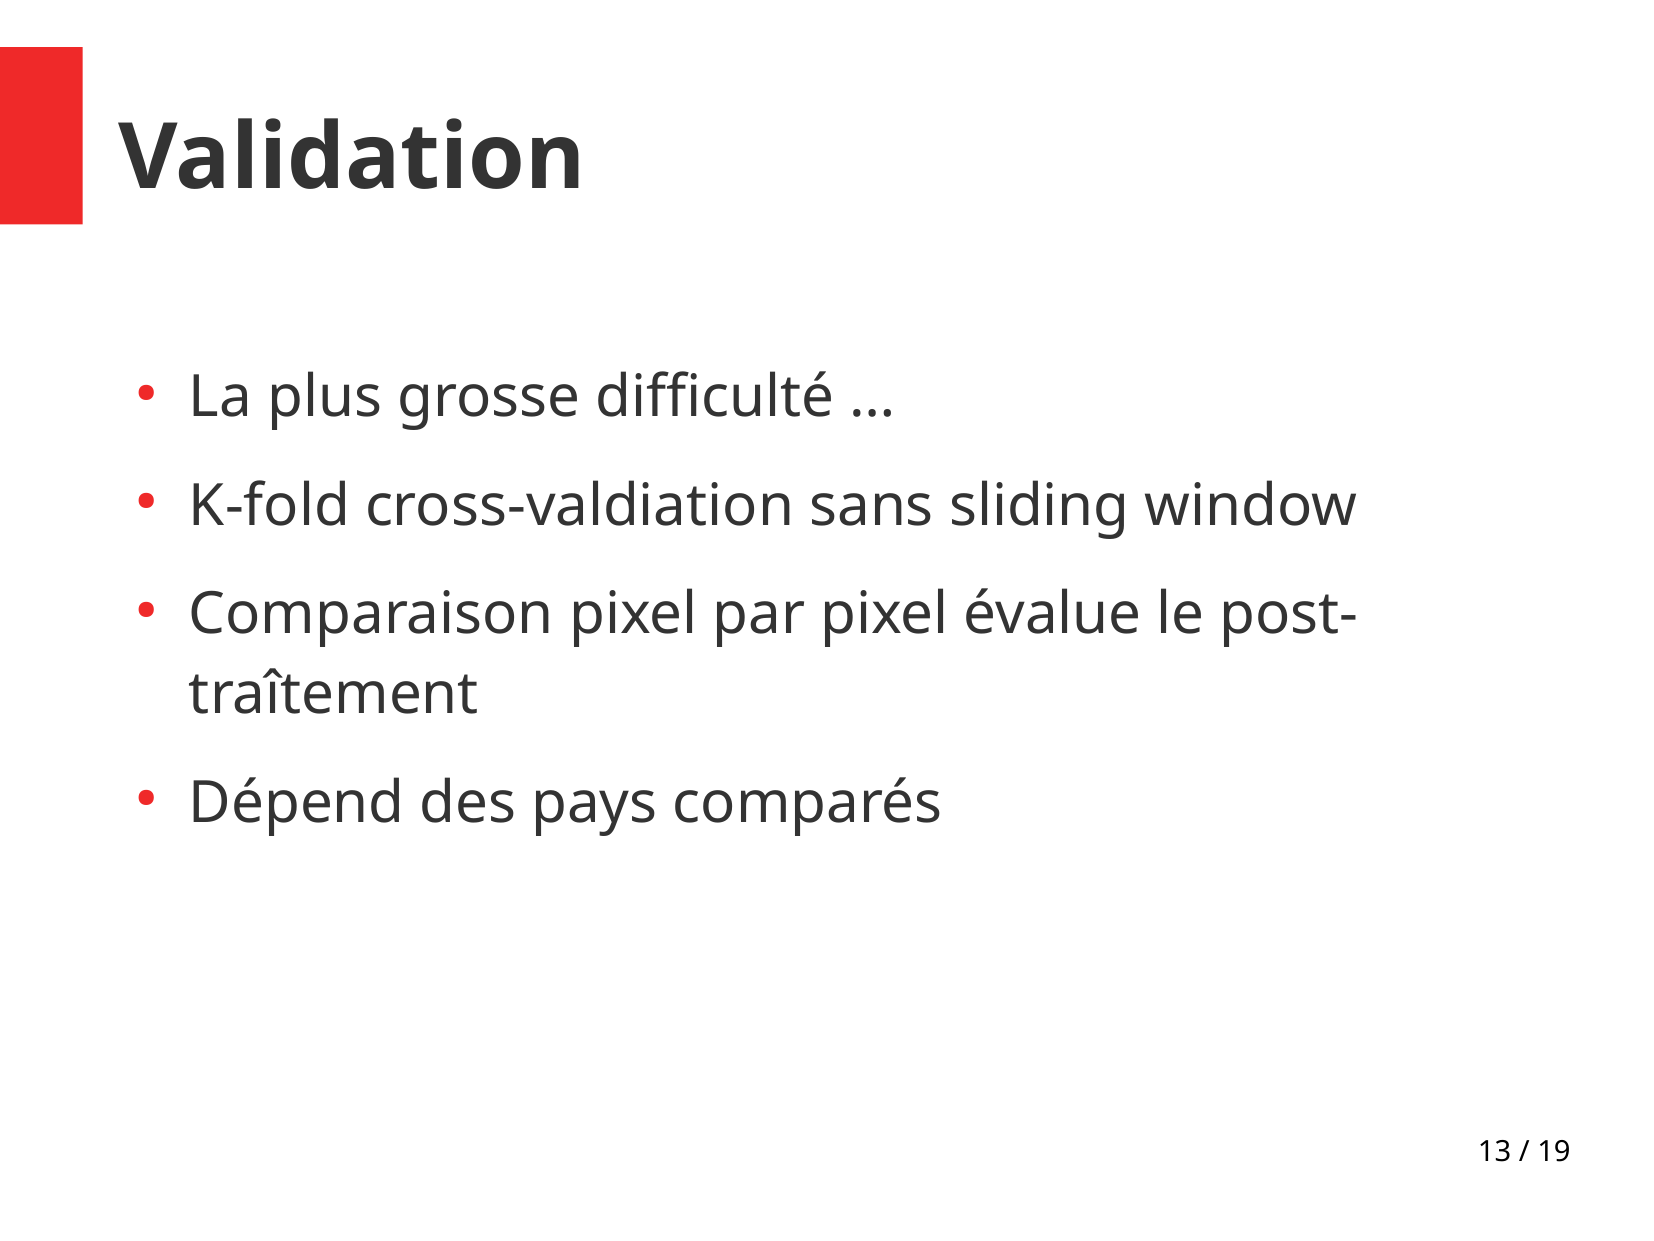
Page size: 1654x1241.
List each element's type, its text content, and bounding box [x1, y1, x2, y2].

list La plus grosse difficulté … K-fold cross-valdiation sans sliding window Comparaison pixel par pixel évalue le post-traîtement Dépend des pays comparés [118, 354, 1536, 1074]
title Validation [118, 49, 1571, 257]
